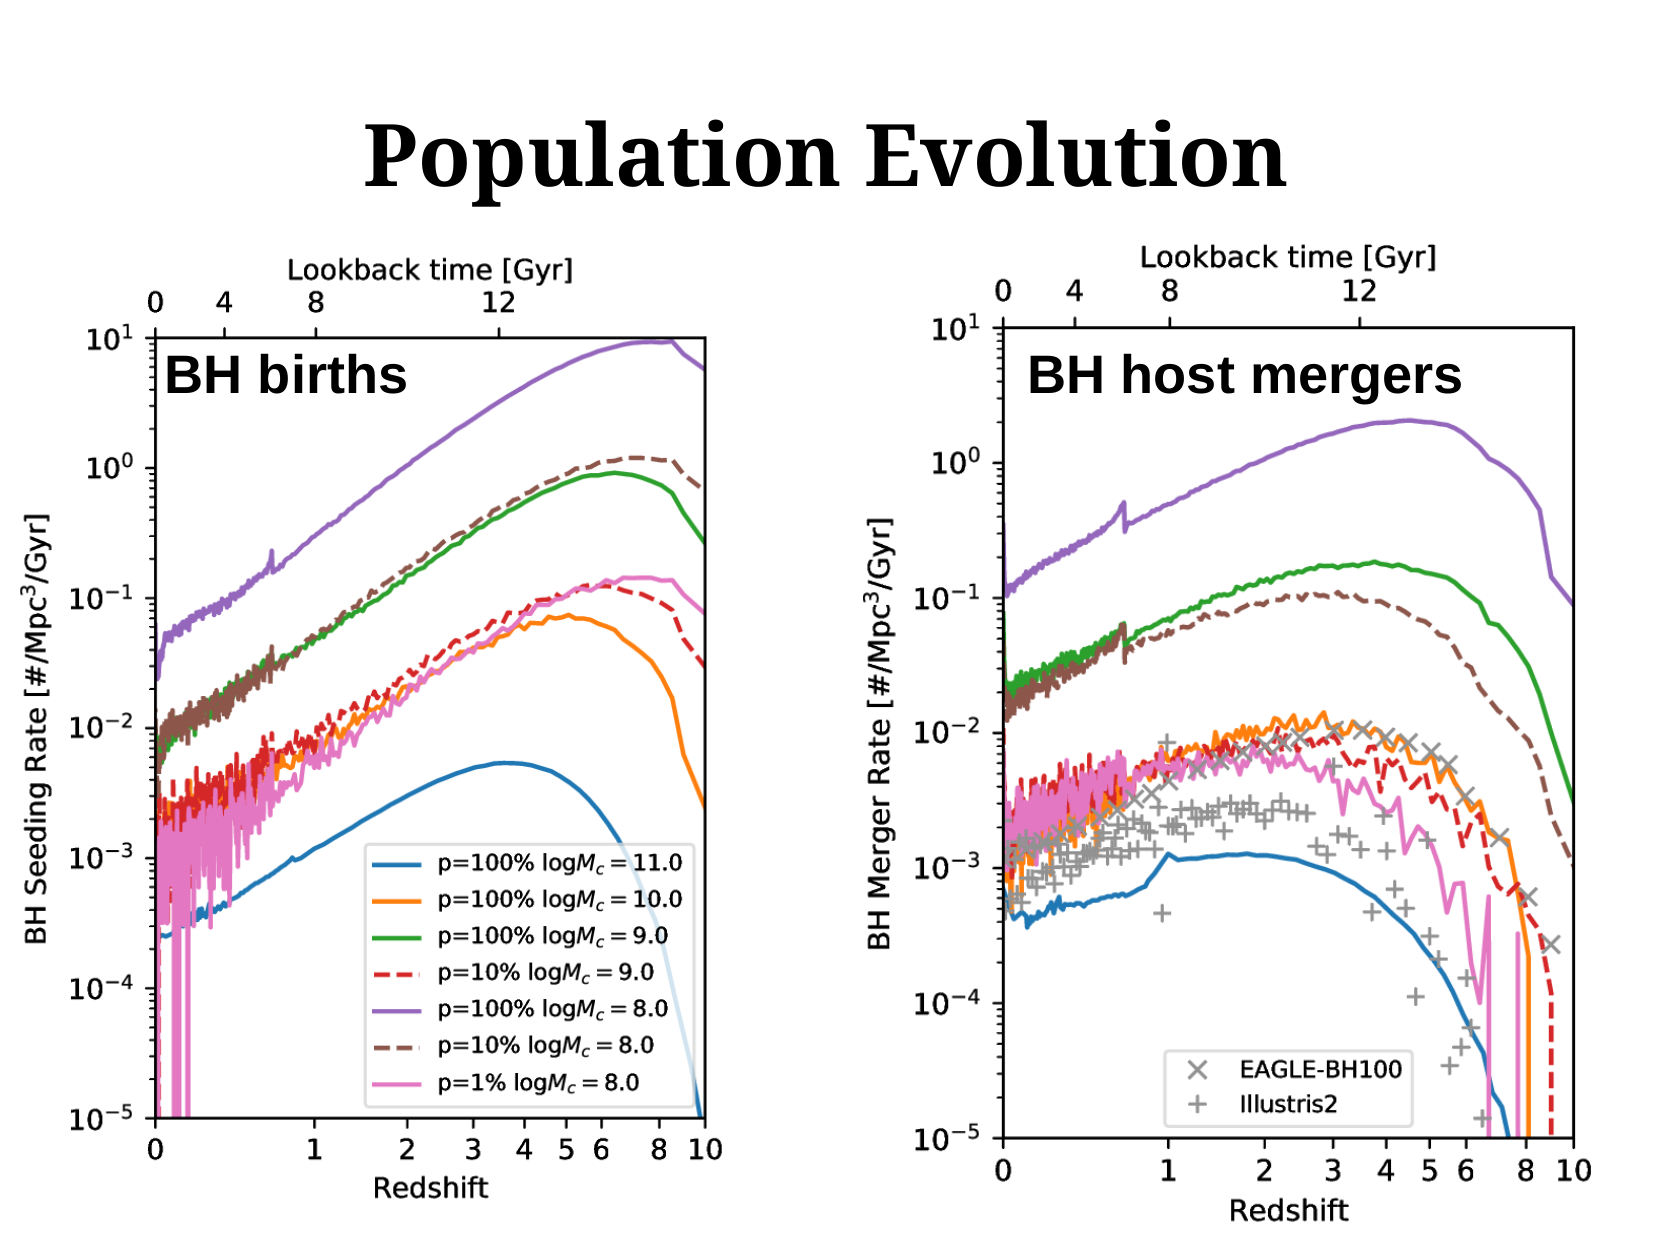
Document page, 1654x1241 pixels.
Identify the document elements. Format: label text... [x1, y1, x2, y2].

text_box BH host mergers [1012, 337, 1576, 474]
text_box BH births [150, 337, 526, 413]
picture [842, 224, 1613, 1241]
picture [0, 238, 743, 1224]
title Population Evolution [82, 49, 1571, 257]
